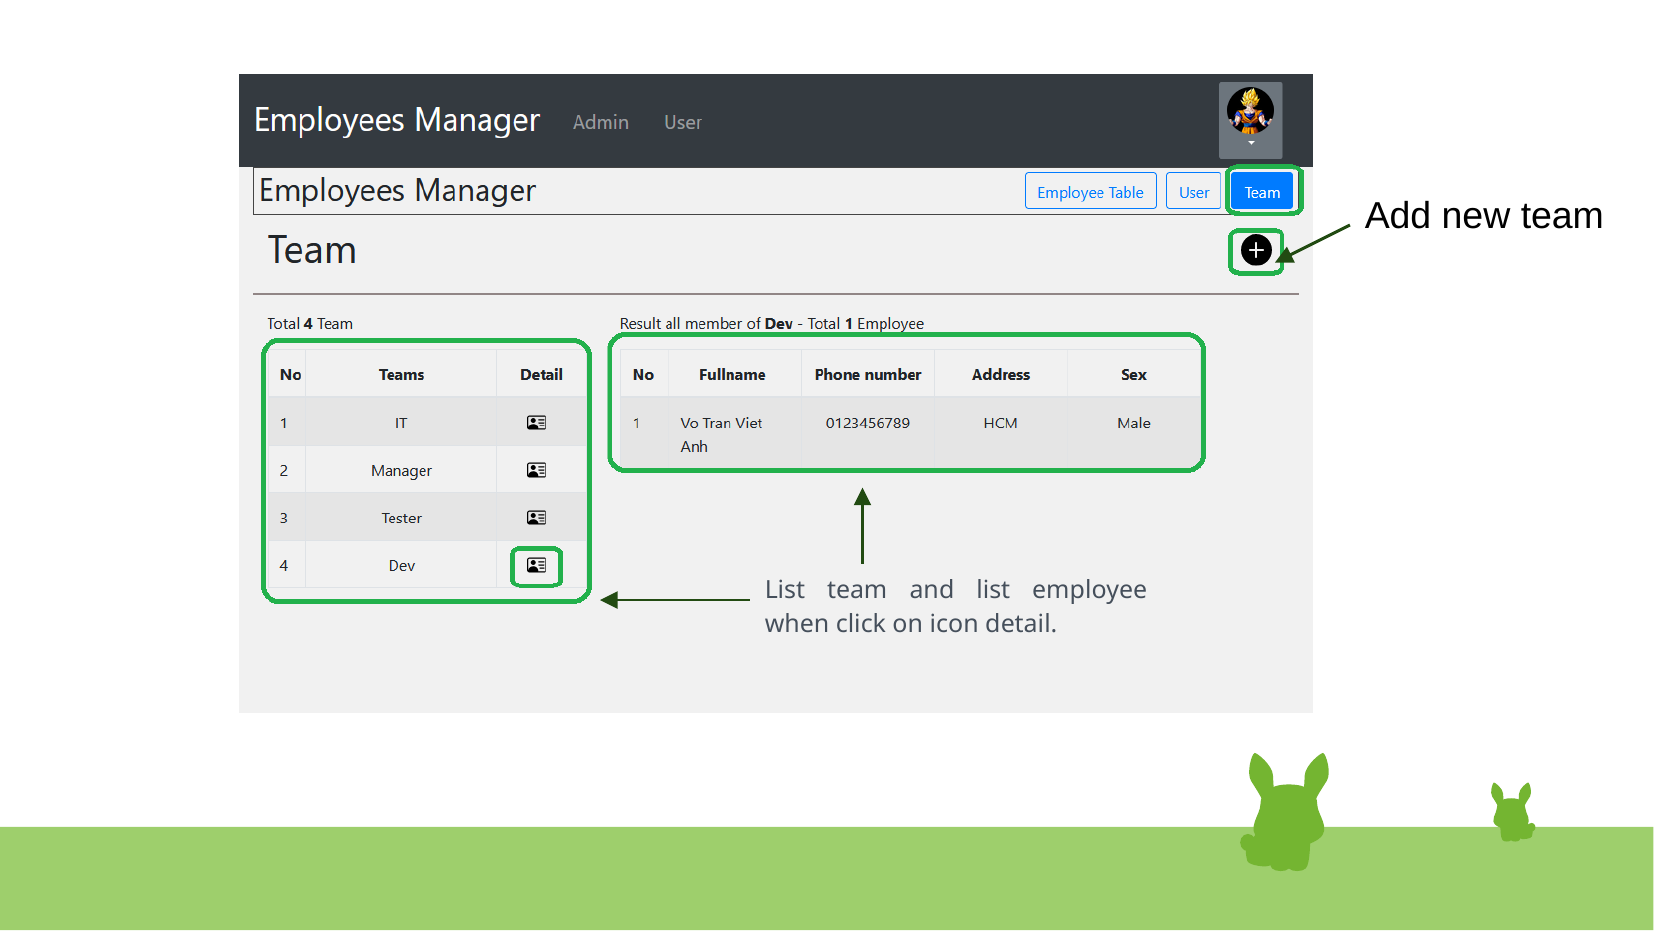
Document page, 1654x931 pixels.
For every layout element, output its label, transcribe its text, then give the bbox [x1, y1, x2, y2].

picture [239, 74, 1313, 713]
text_box Add new team [1350, 187, 1654, 329]
text_box List team and list employee when click on icon detail. [750, 564, 1163, 638]
